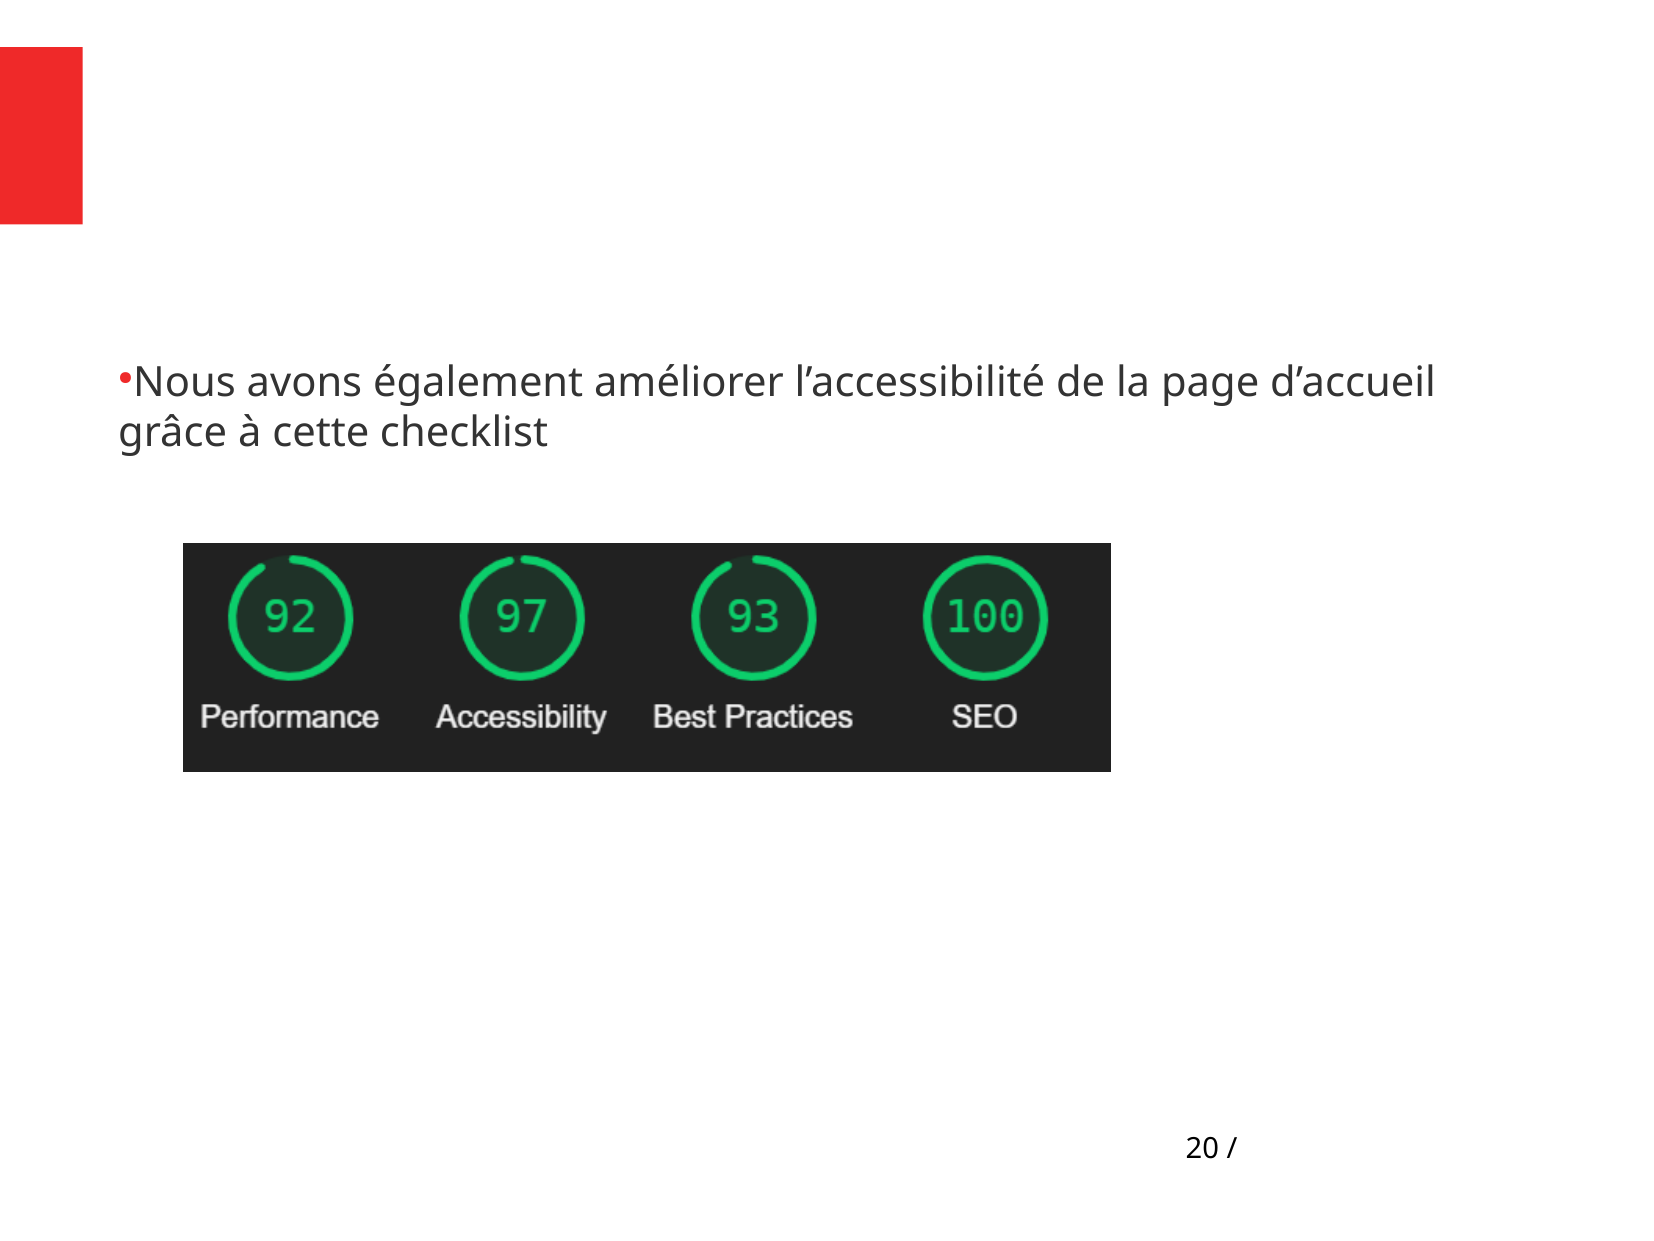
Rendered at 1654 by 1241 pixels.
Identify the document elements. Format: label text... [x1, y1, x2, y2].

picture [183, 543, 1111, 772]
list Nous avons également améliorer l’accessibilité de la page d’accueil grâce à cette checklist [118, 354, 1536, 1074]
text_box / [1185, 1129, 1571, 1216]
